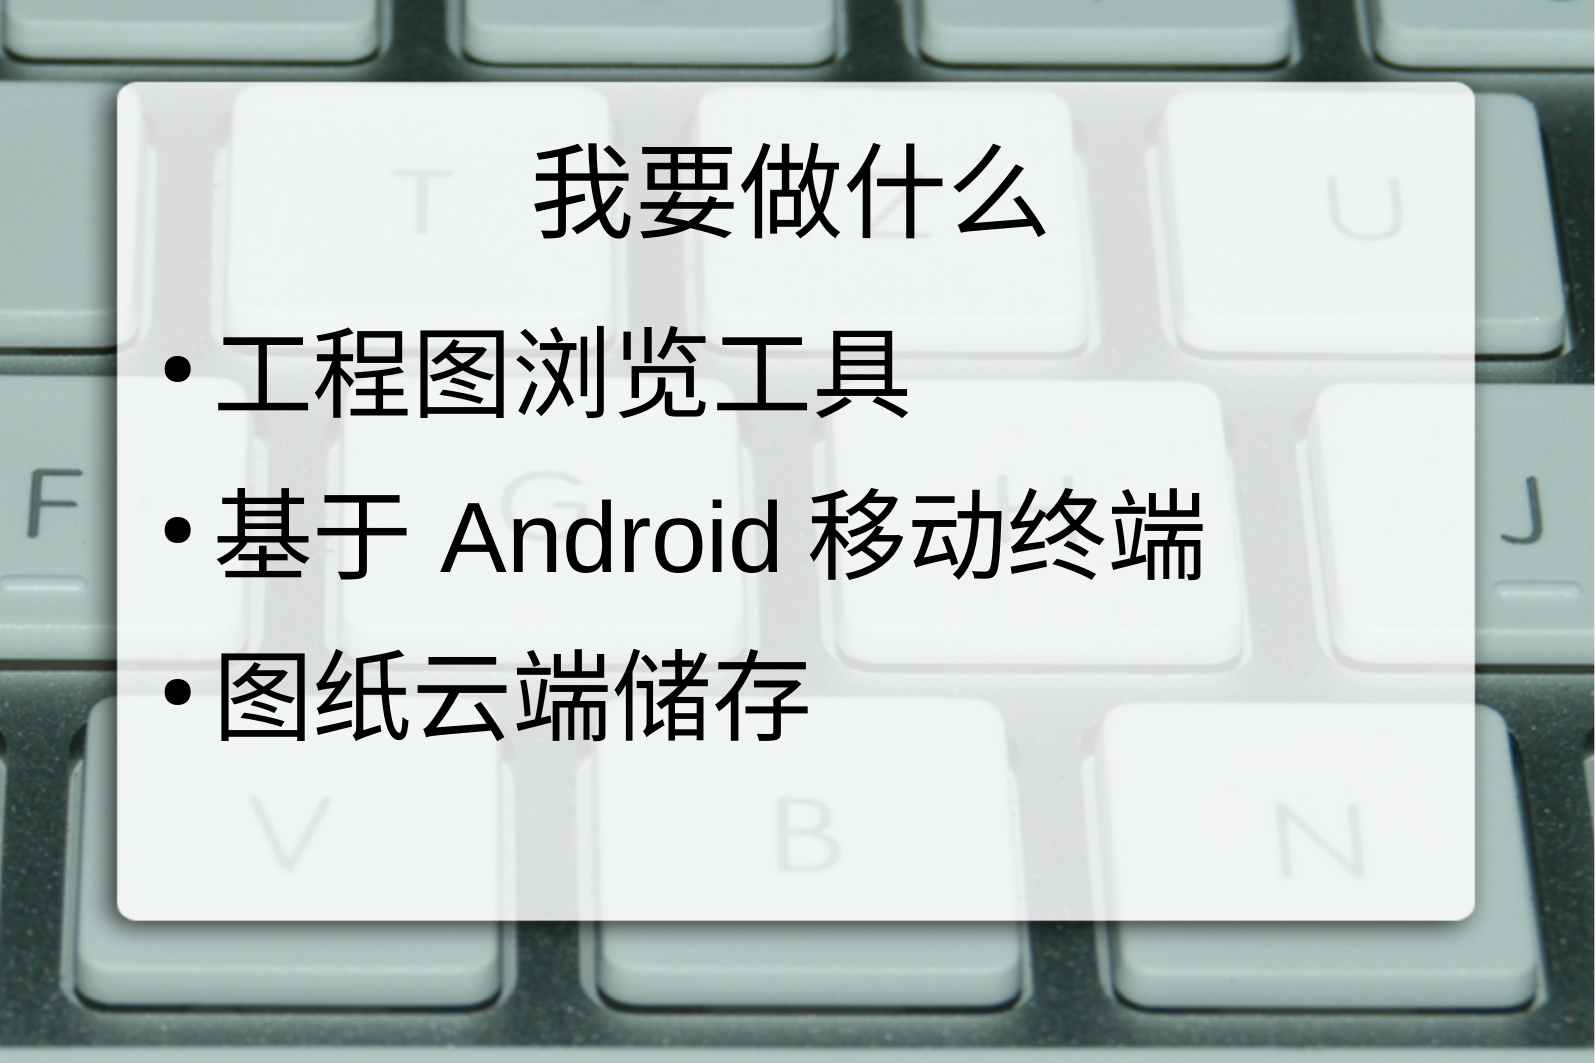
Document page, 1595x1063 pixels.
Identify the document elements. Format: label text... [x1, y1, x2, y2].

picture [0, 0, 1595, 1063]
list 工程图浏览工具 基于Android移动终端 图纸云端储存 [142, 303, 1453, 863]
title 我要做什么 [130, 100, 1453, 279]
